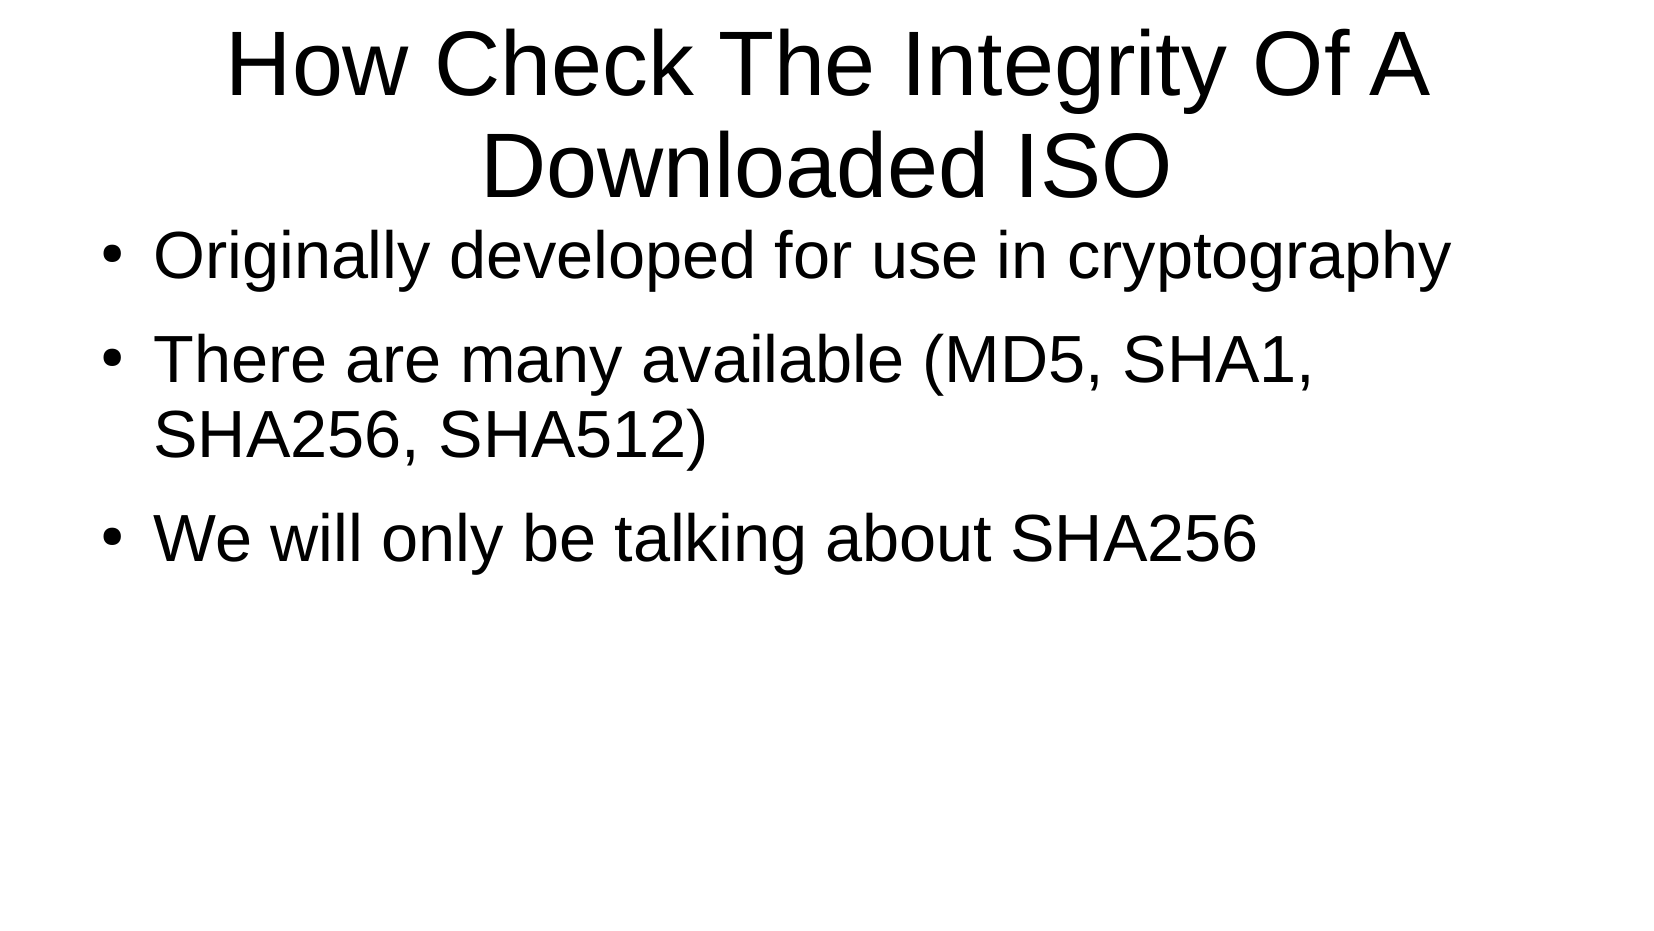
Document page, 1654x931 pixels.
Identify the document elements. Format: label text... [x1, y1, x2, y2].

title How Check The Integrity Of A Downloaded ISO [82, 12, 1571, 217]
list Originally developed for use in cryptography There are many available (MD5, SHA1, SHA256, SHA512) We will only be talking about SHA256 [82, 217, 1571, 758]
